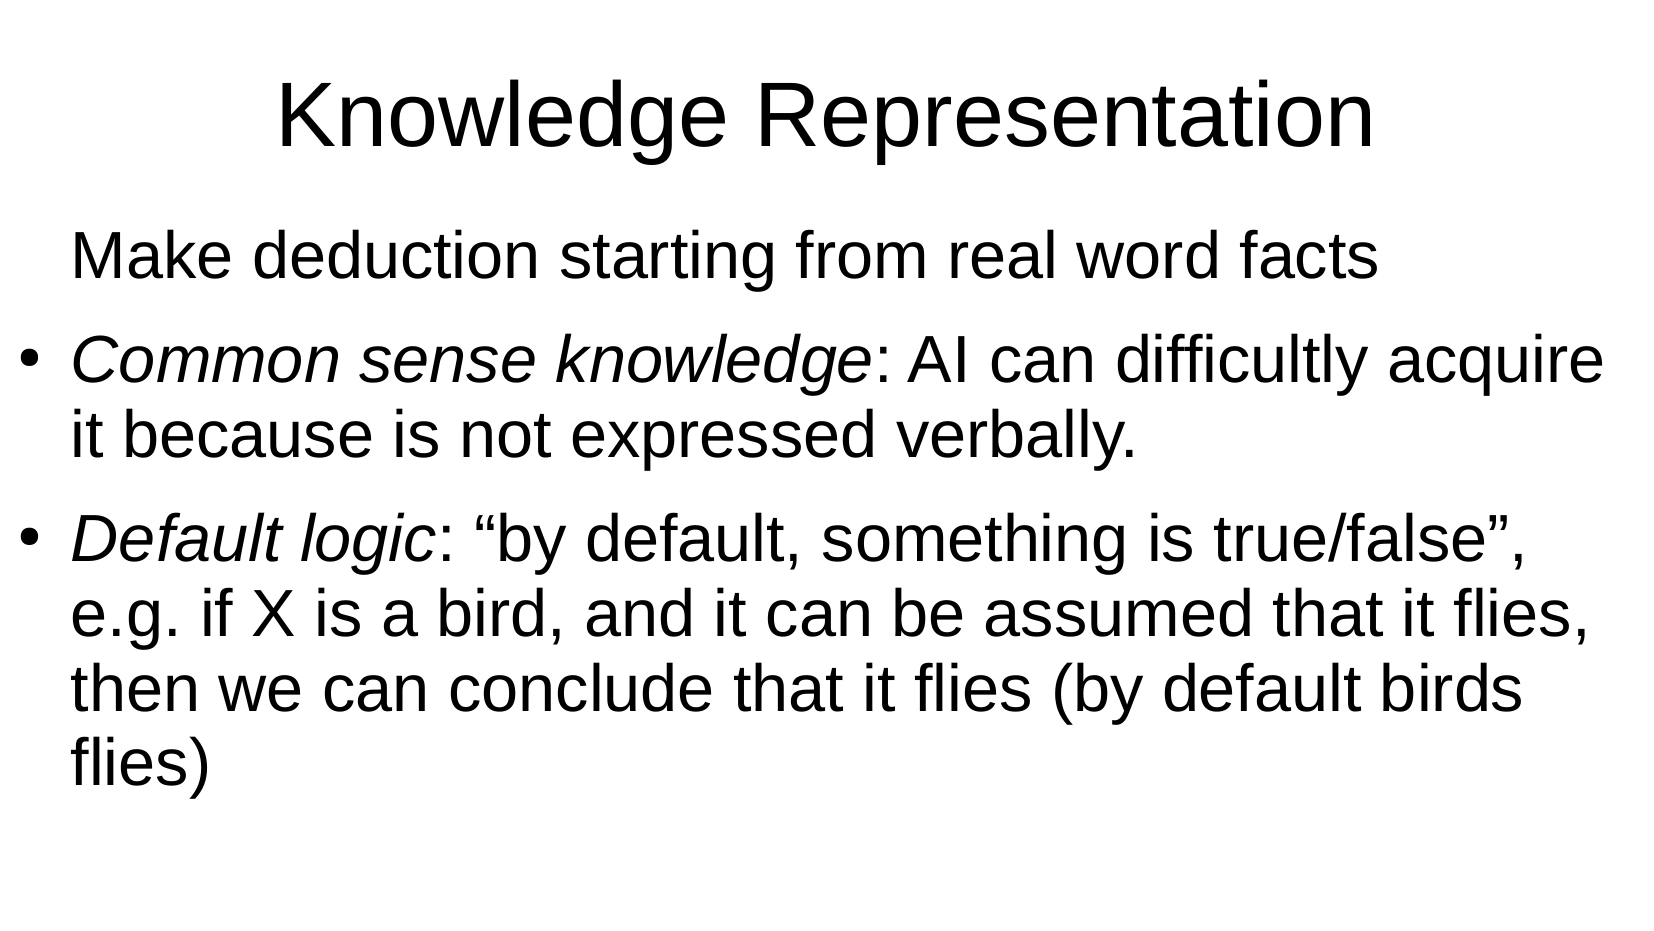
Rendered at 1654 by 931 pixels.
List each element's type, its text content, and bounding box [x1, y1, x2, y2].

list Make deduction starting from real word facts Common sense knowledge: AI can difficultly acquire it because is not expressed verbally. Default logic: “by default, something is true/false”, e.g. if X is a bird, and it can be assumed that it flies, then we can conclude that it flies (by default birds flies) [0, 217, 1654, 931]
title Knowledge Representation [82, 37, 1571, 193]
